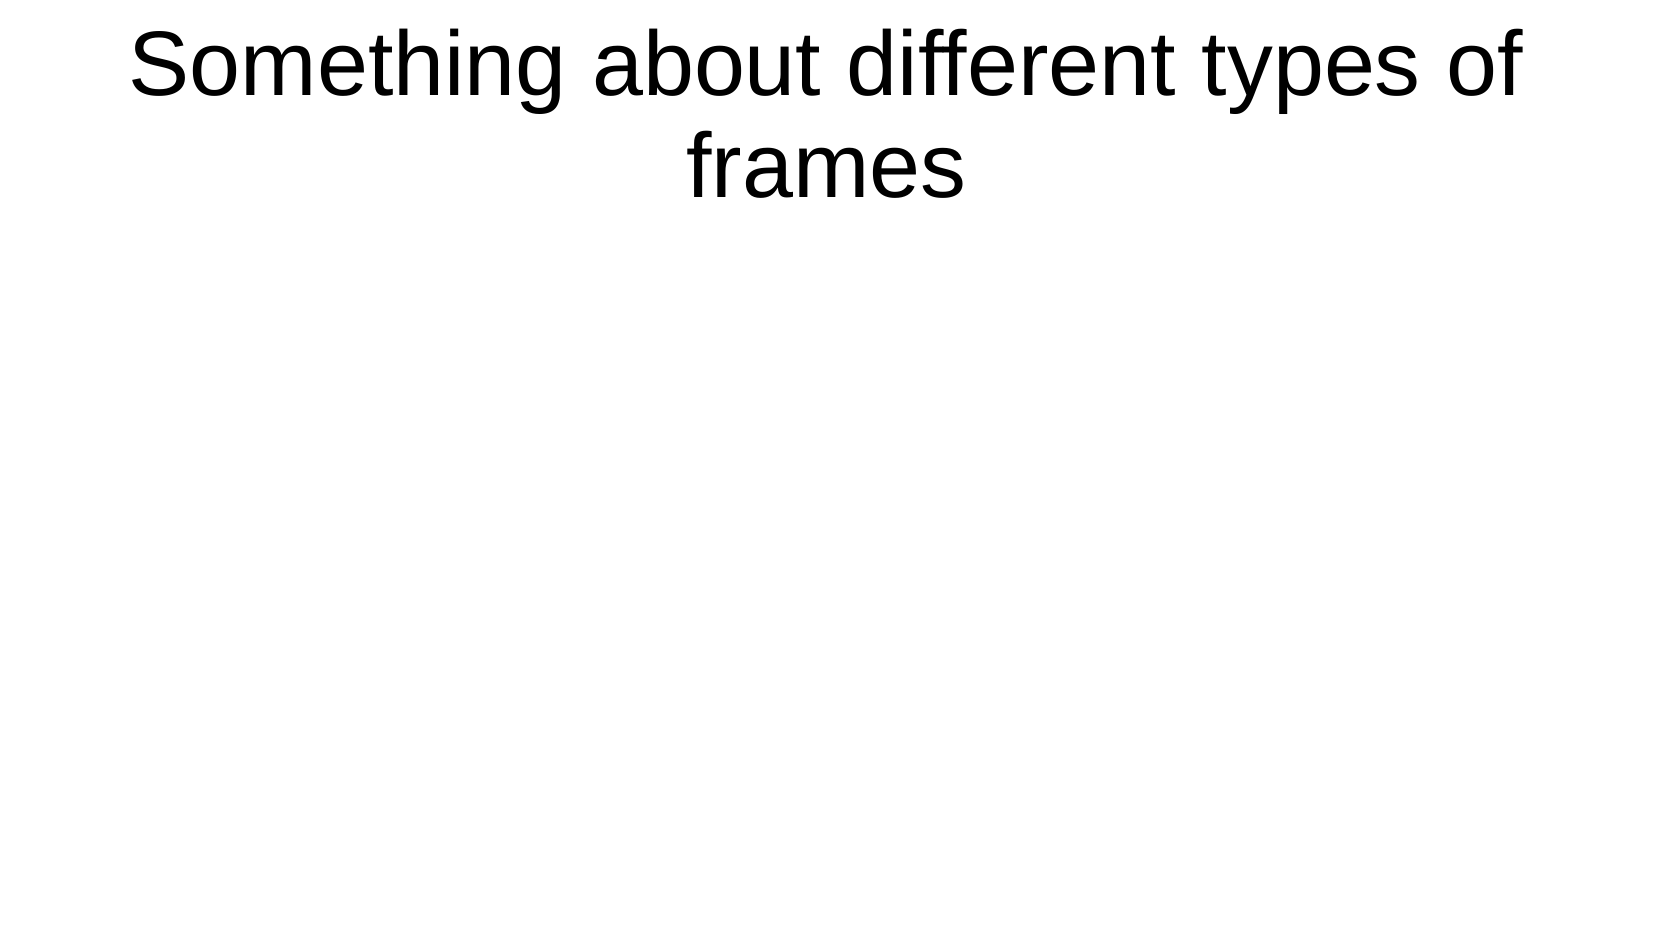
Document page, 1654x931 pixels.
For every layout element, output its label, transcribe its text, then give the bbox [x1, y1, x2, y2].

title Something about different types of frames [82, 12, 1571, 218]
